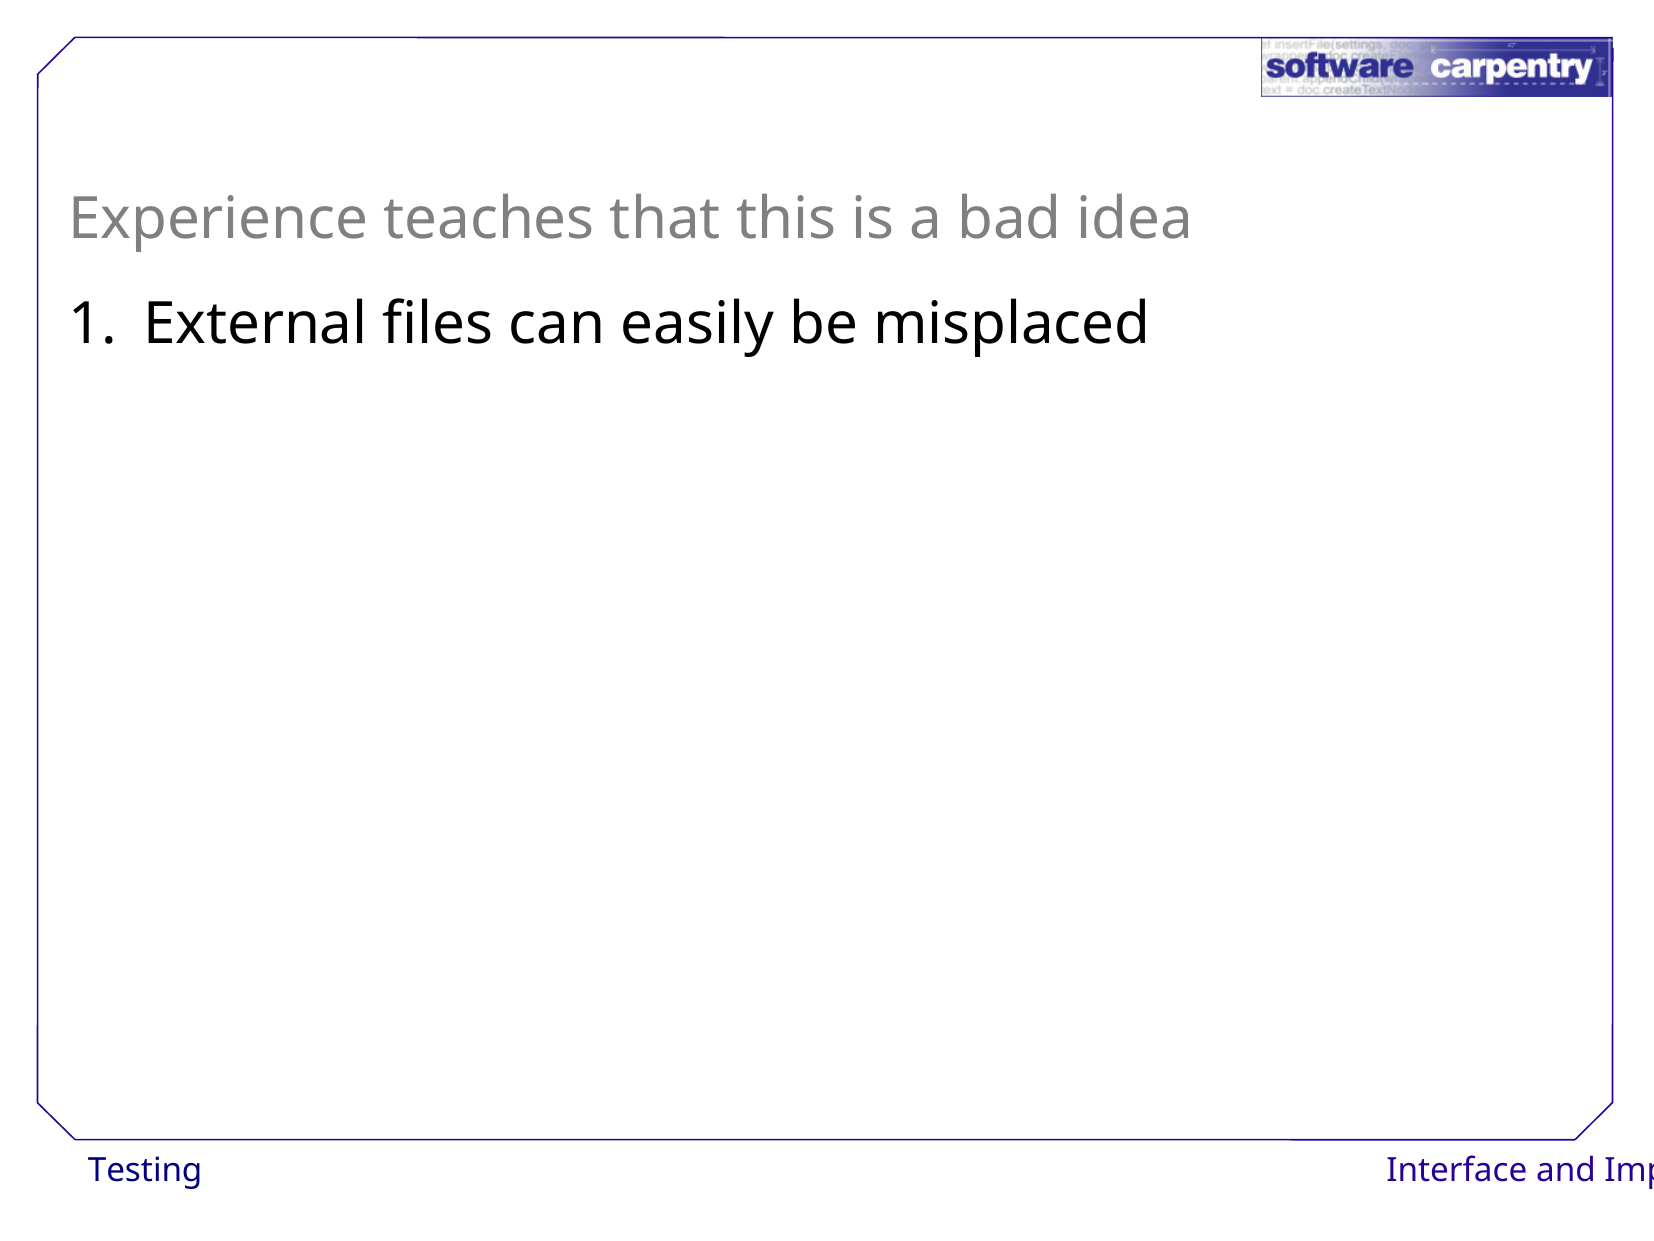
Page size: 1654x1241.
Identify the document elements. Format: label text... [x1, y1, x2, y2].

text_box Experience teaches that this is a bad idea External files can easily be misplaced [53, 137, 1359, 364]
picture [1261, 39, 1613, 97]
